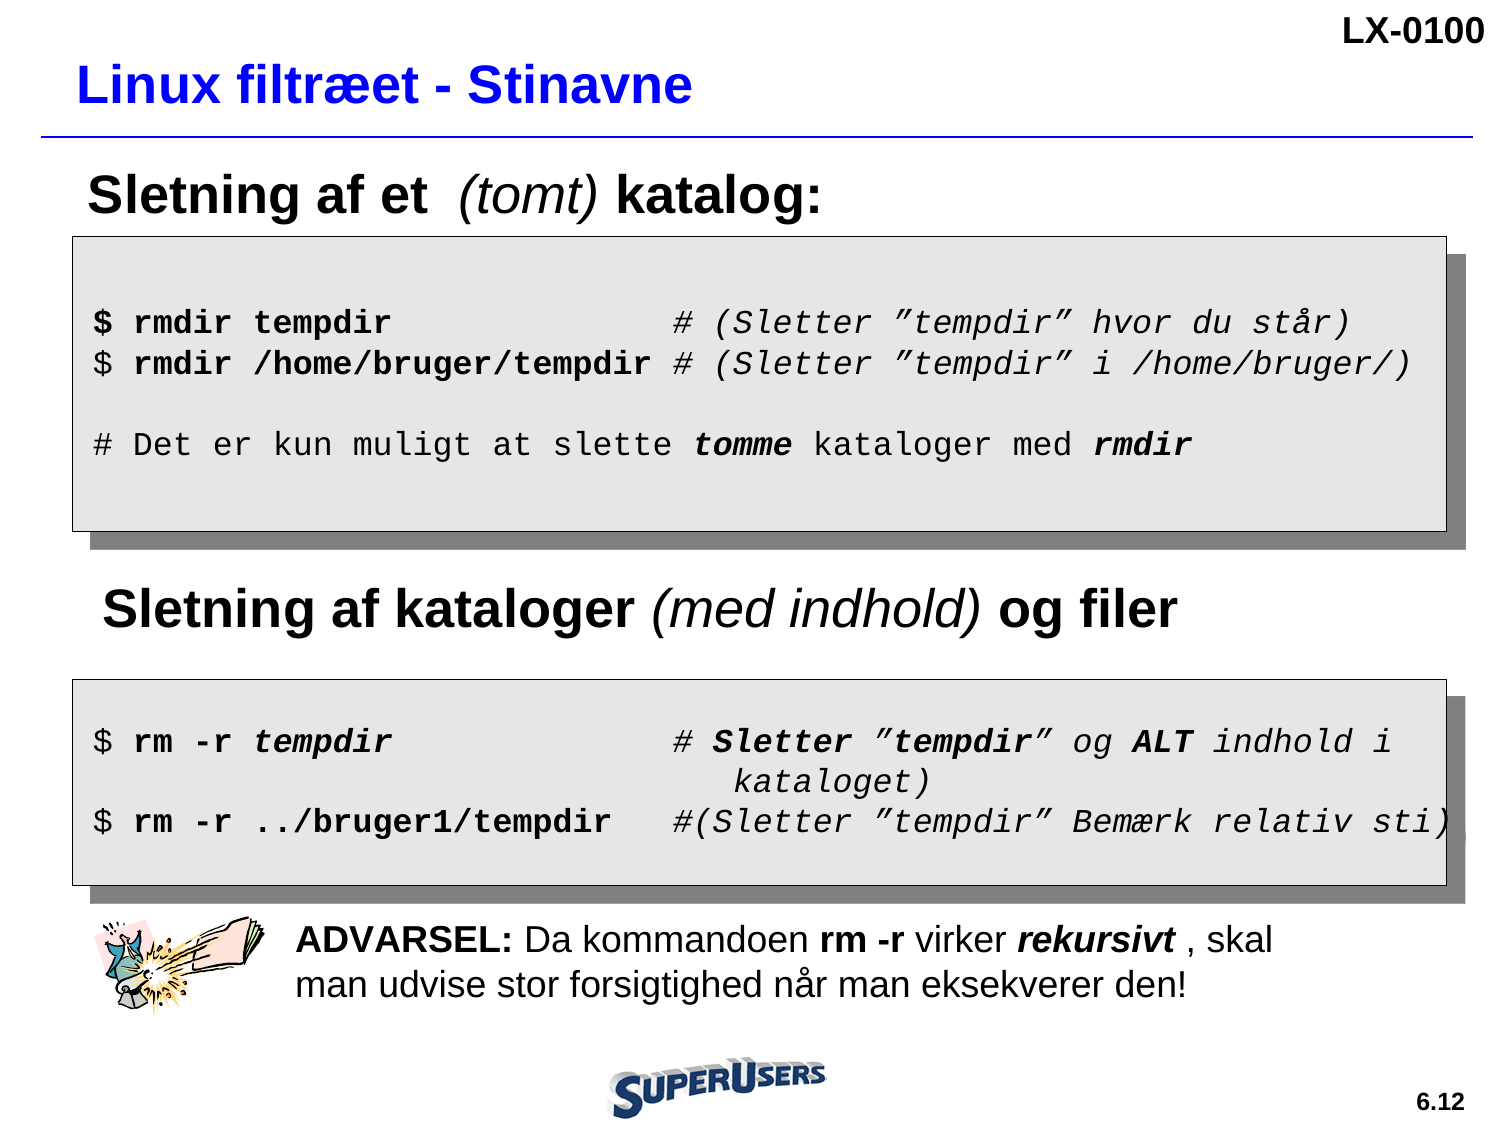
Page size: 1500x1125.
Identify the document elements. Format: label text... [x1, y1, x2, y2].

list Sletning af kataloger (med indhold) og filer [88, 573, 1418, 650]
picture [605, 1057, 827, 1122]
title Linux filtræet - Stinavne [76, 39, 1424, 126]
list [78, 532, 1388, 679]
text_box $ rmdir tempdir # (Sletter ”tempdir” hvor du står) $ rmdir /home/bruger/tempdir # (Sletter ”tempdir” i /home/bruger/) # Det er kun muligt at slette tomme kataloger med rmdir [72, 236, 1447, 532]
text_box ADVARSEL: Da kommandoen rm -r virker rekursivt , skal man udvise stor forsigtighed når man eksekverer den! [295, 915, 1300, 1032]
list Sletning af et (tomt) katalog: [59, 160, 1388, 237]
picture [93, 915, 266, 1020]
text_box $ rm -r tempdir # Sletter ”tempdir” og ALT indhold i kataloget) $ rm -r ../bruger1/tempdir #(Sletter ”tempdir” Bemærk relativ sti) [72, 679, 1447, 886]
